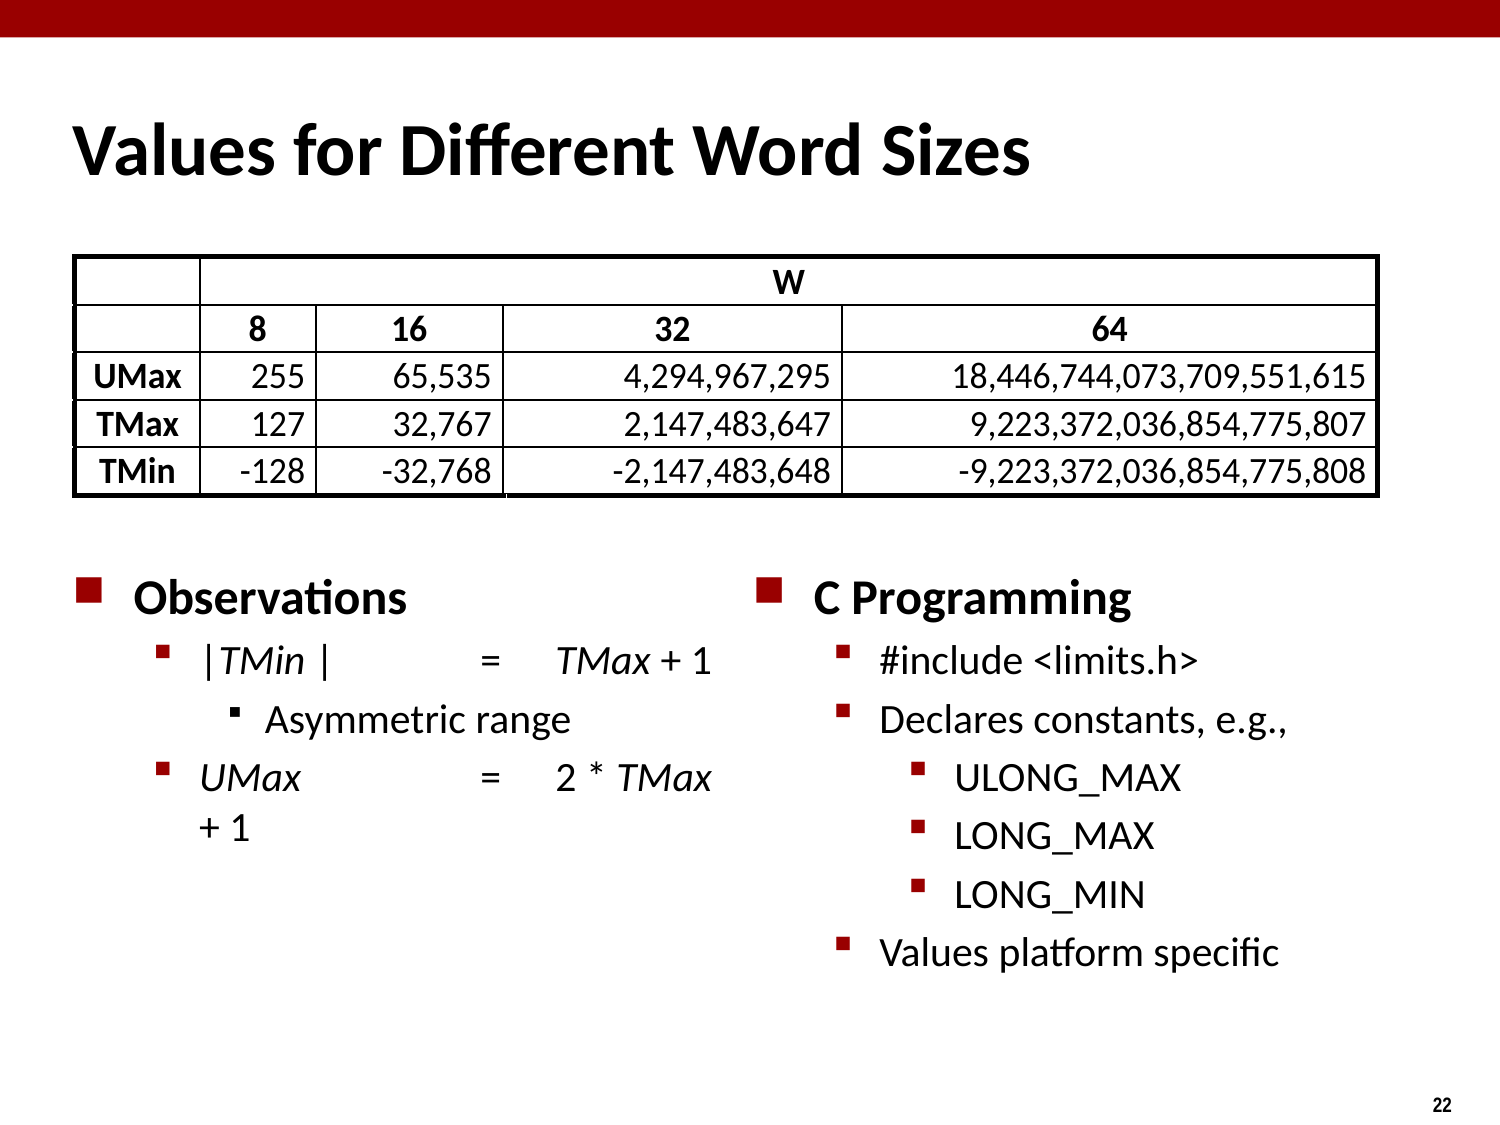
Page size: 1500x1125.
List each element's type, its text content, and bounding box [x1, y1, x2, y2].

text_box Values for Different Word Sizes [62, 96, 1262, 293]
picture [70, 254, 1436, 548]
text_box Observations |TMin | = TMax + 1 Asymmetric range UMax = 2 * TMax + 1 [62, 557, 742, 938]
text_box C Programming #include <limits.h> Declares constants, e.g., ULONG_MAX LONG_MAX LONG_MIN Values platform specific [742, 557, 1500, 1125]
